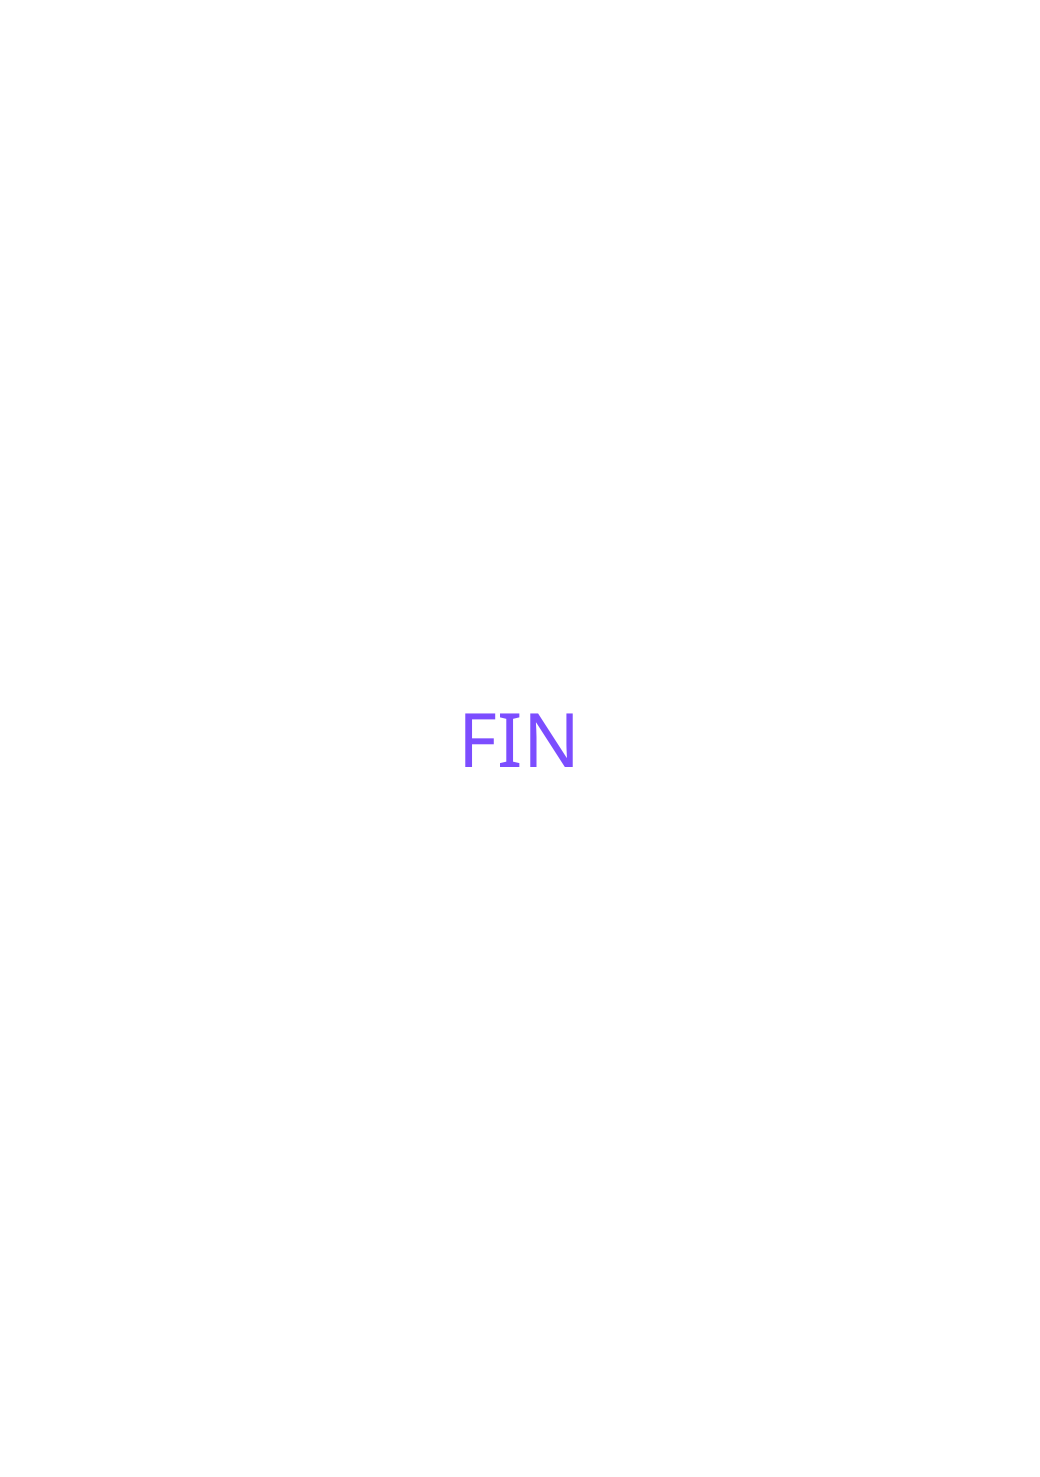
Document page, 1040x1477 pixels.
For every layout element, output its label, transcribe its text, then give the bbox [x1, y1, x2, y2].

title FIN [442, 685, 597, 792]
